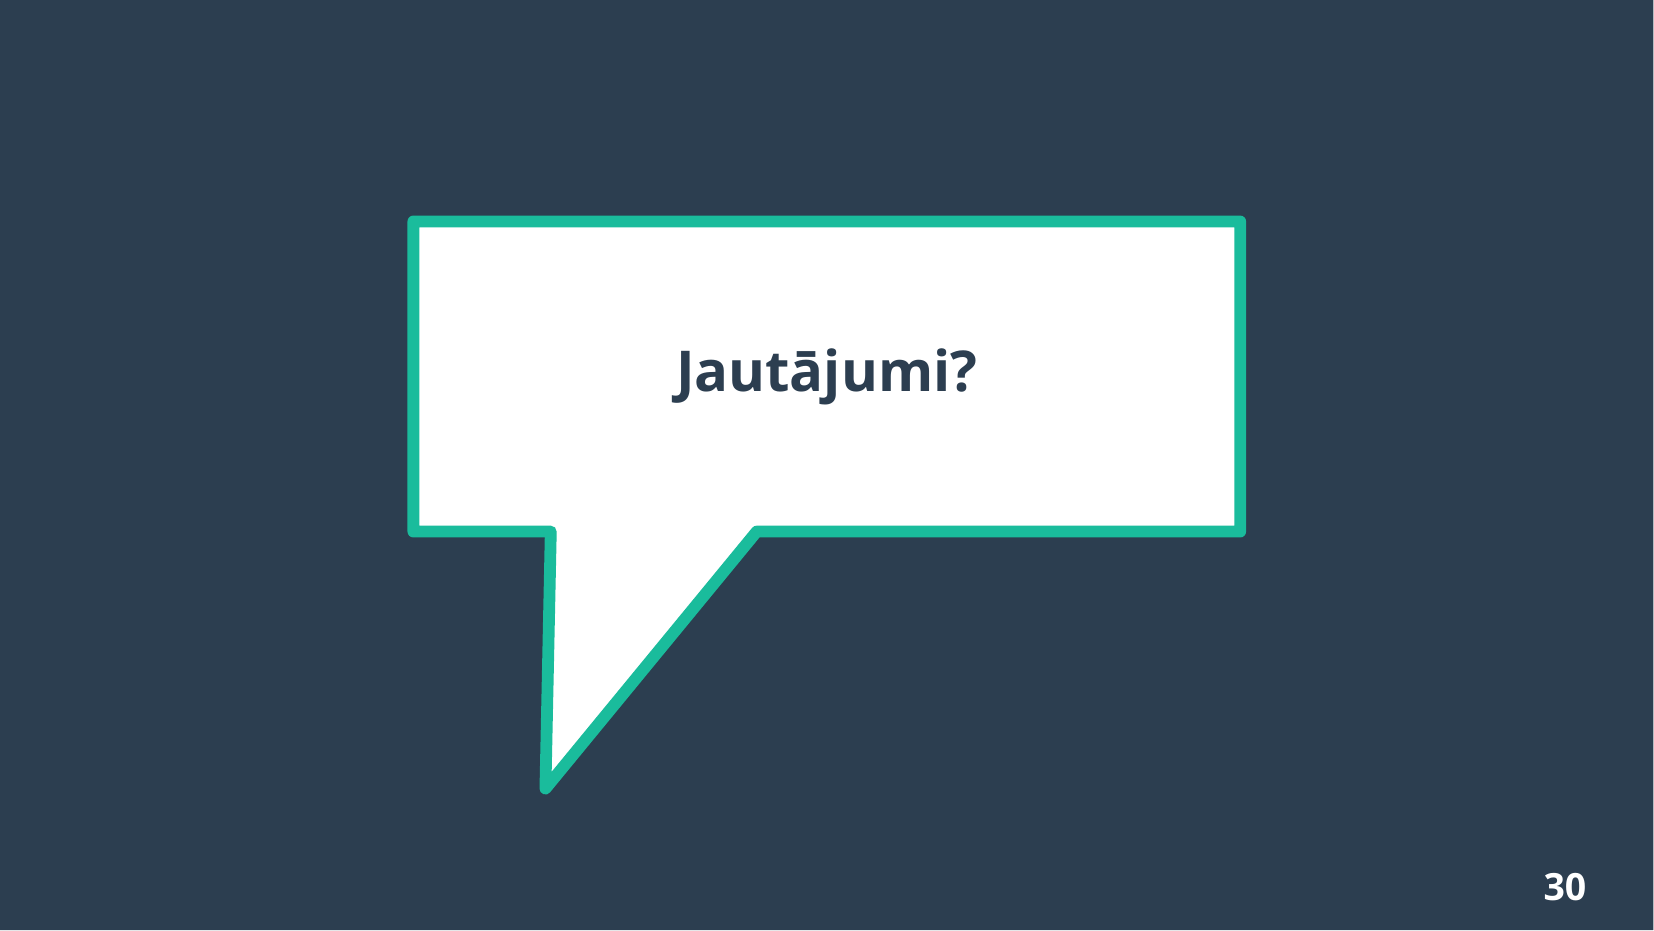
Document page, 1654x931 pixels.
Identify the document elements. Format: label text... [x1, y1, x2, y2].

title Jautājumi? [442, 236, 1211, 502]
